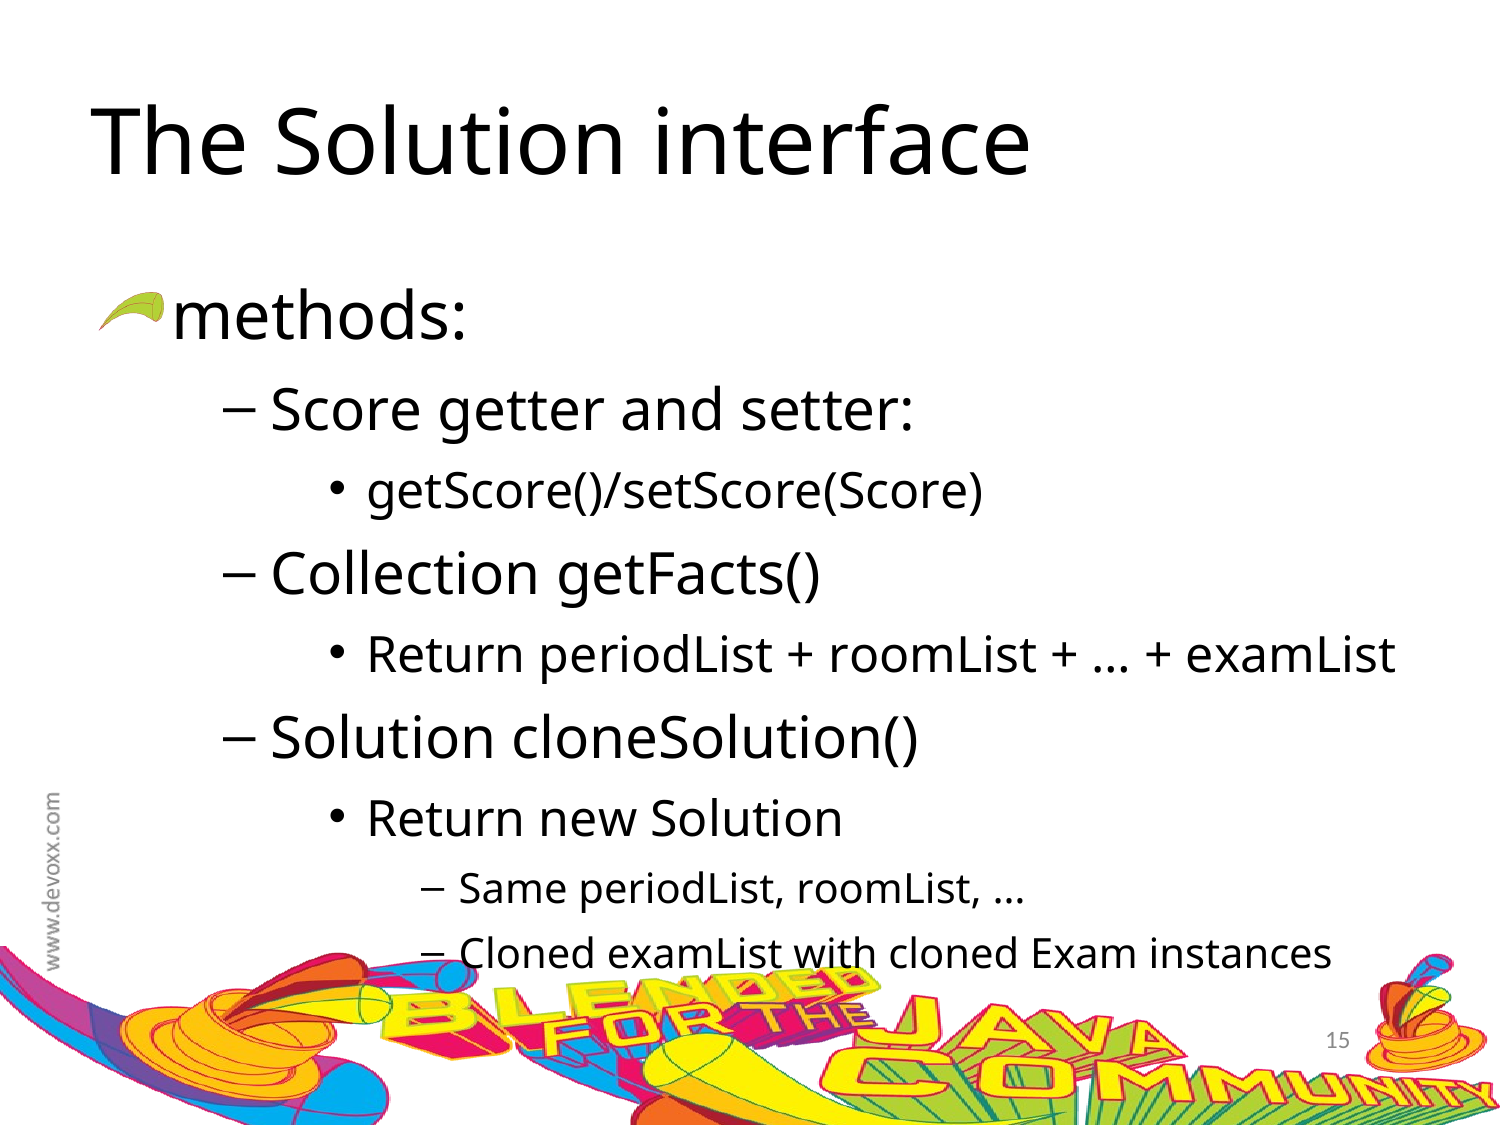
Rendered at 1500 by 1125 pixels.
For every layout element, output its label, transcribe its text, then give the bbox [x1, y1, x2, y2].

picture [0, 757, 1500, 1125]
list methods: Score getter and setter: getScore()/setScore(Score) Collection getFacts() Return periodList + roomList + … + examList Solution cloneSolution() Return new Solution Same periodList, roomList, … Cloned examList with cloned Exam instances [75, 262, 1426, 963]
title The Solution interface [75, 45, 1426, 233]
